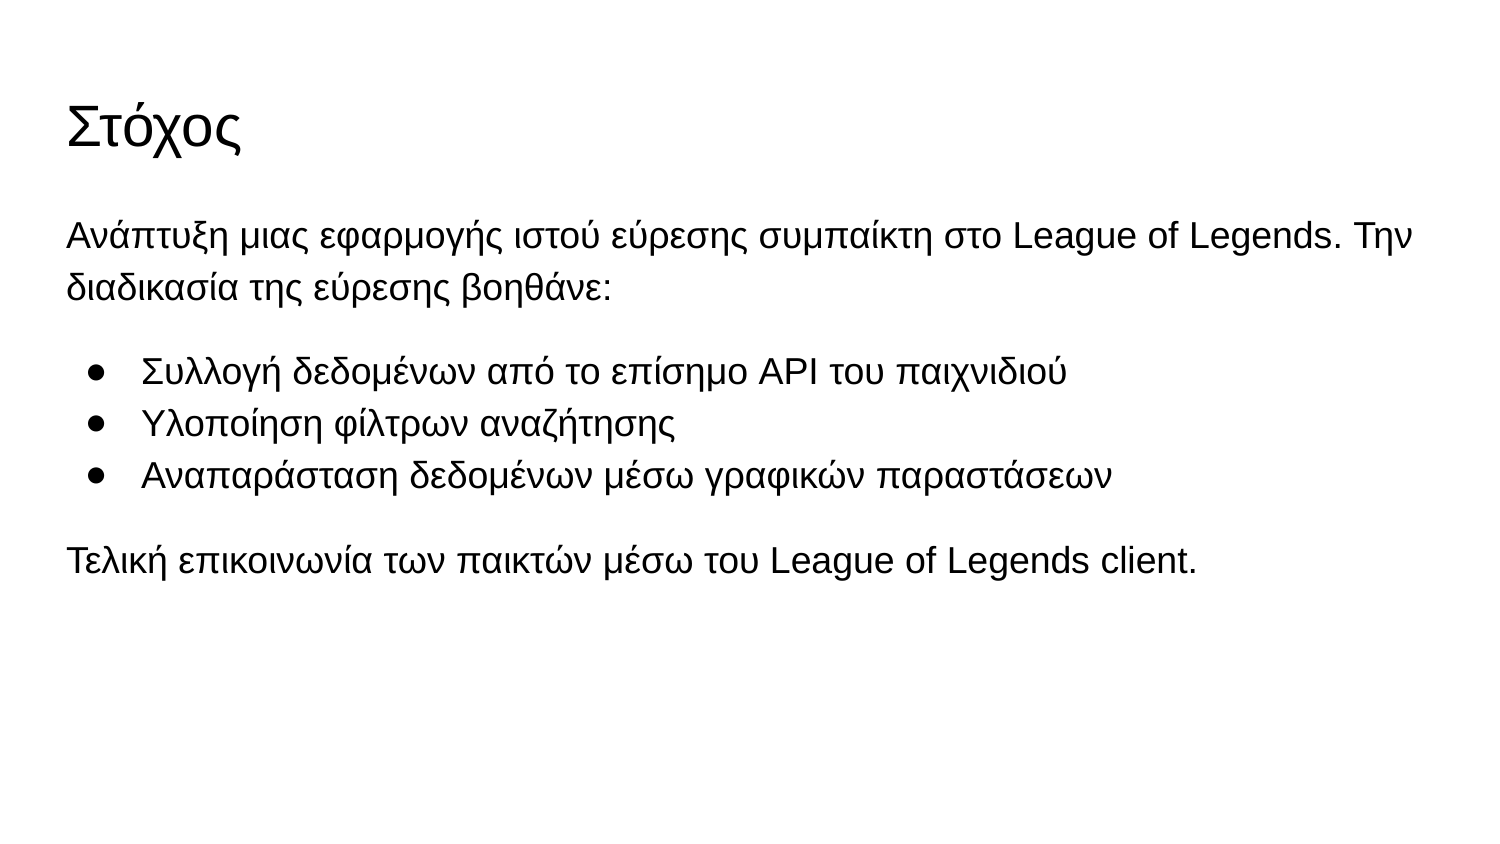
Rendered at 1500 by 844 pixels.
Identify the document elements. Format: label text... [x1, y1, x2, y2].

title Στόχος [51, 72, 1449, 167]
list Ανάπτυξη μιας εφαρμογής ιστού εύρεσης συμπαίκτη στο League of Legends. Την διαδικασία της εύρεσης βοηθάνε: Συλλογή δεδομένων από το επίσημο API του παιχνιδιού Υλοποίηση φίλτρων αναζήτησης Αναπαράσταση δεδομένων μέσω γραφικών παραστάσεων Τελική επικοινωνία των παικτών μέσω του League of Legends client. [51, 189, 1449, 750]
